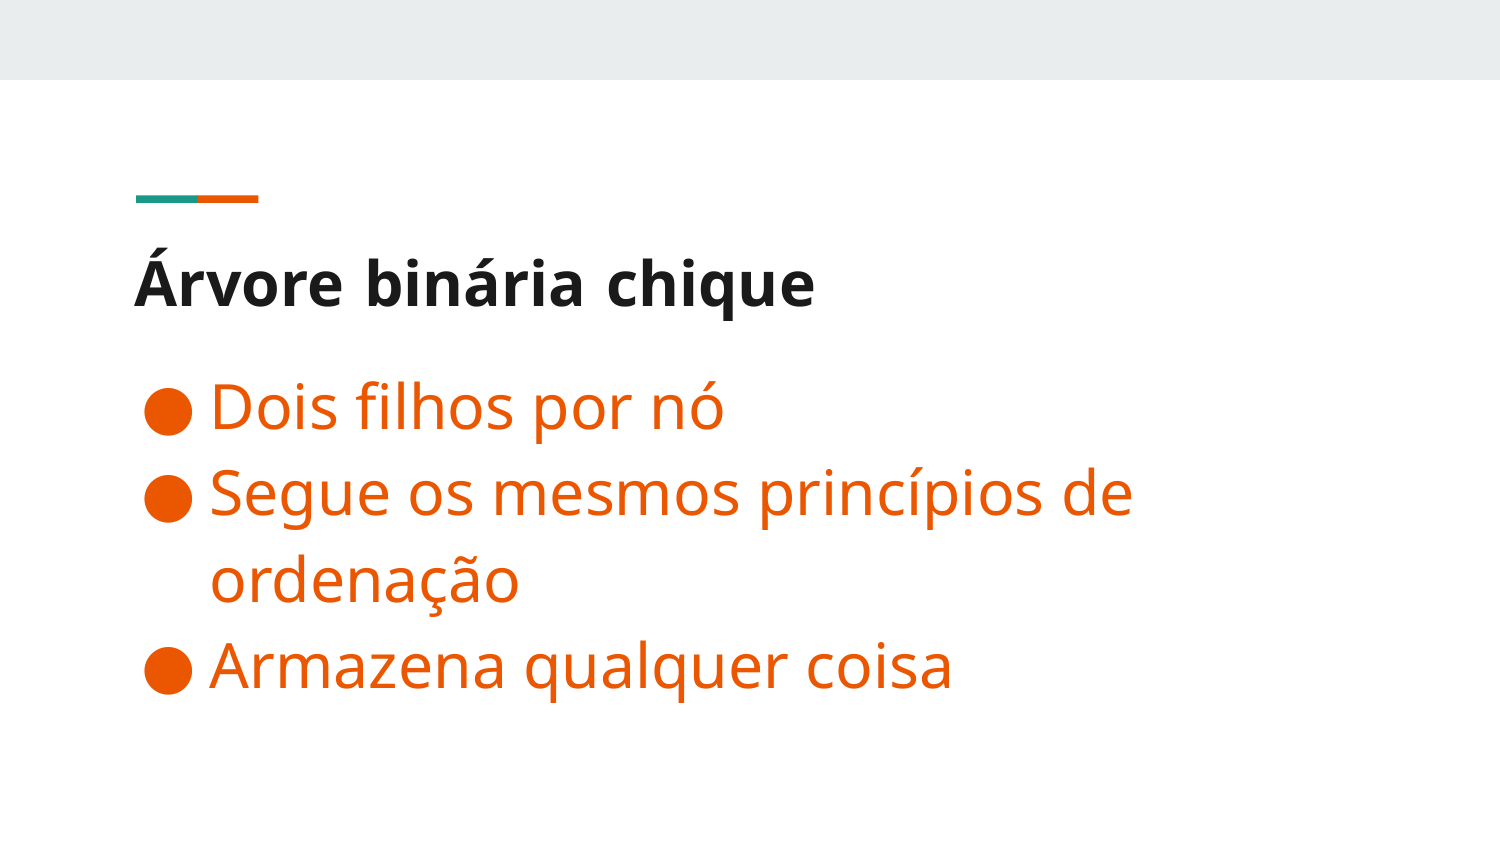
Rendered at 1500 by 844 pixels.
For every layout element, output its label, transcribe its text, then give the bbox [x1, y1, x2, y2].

list Dois filhos por nó Segue os mesmos princípios de ordenação Armazena qualquer coisa [119, 341, 1381, 712]
title Árvore binária chique [119, 216, 1381, 305]
